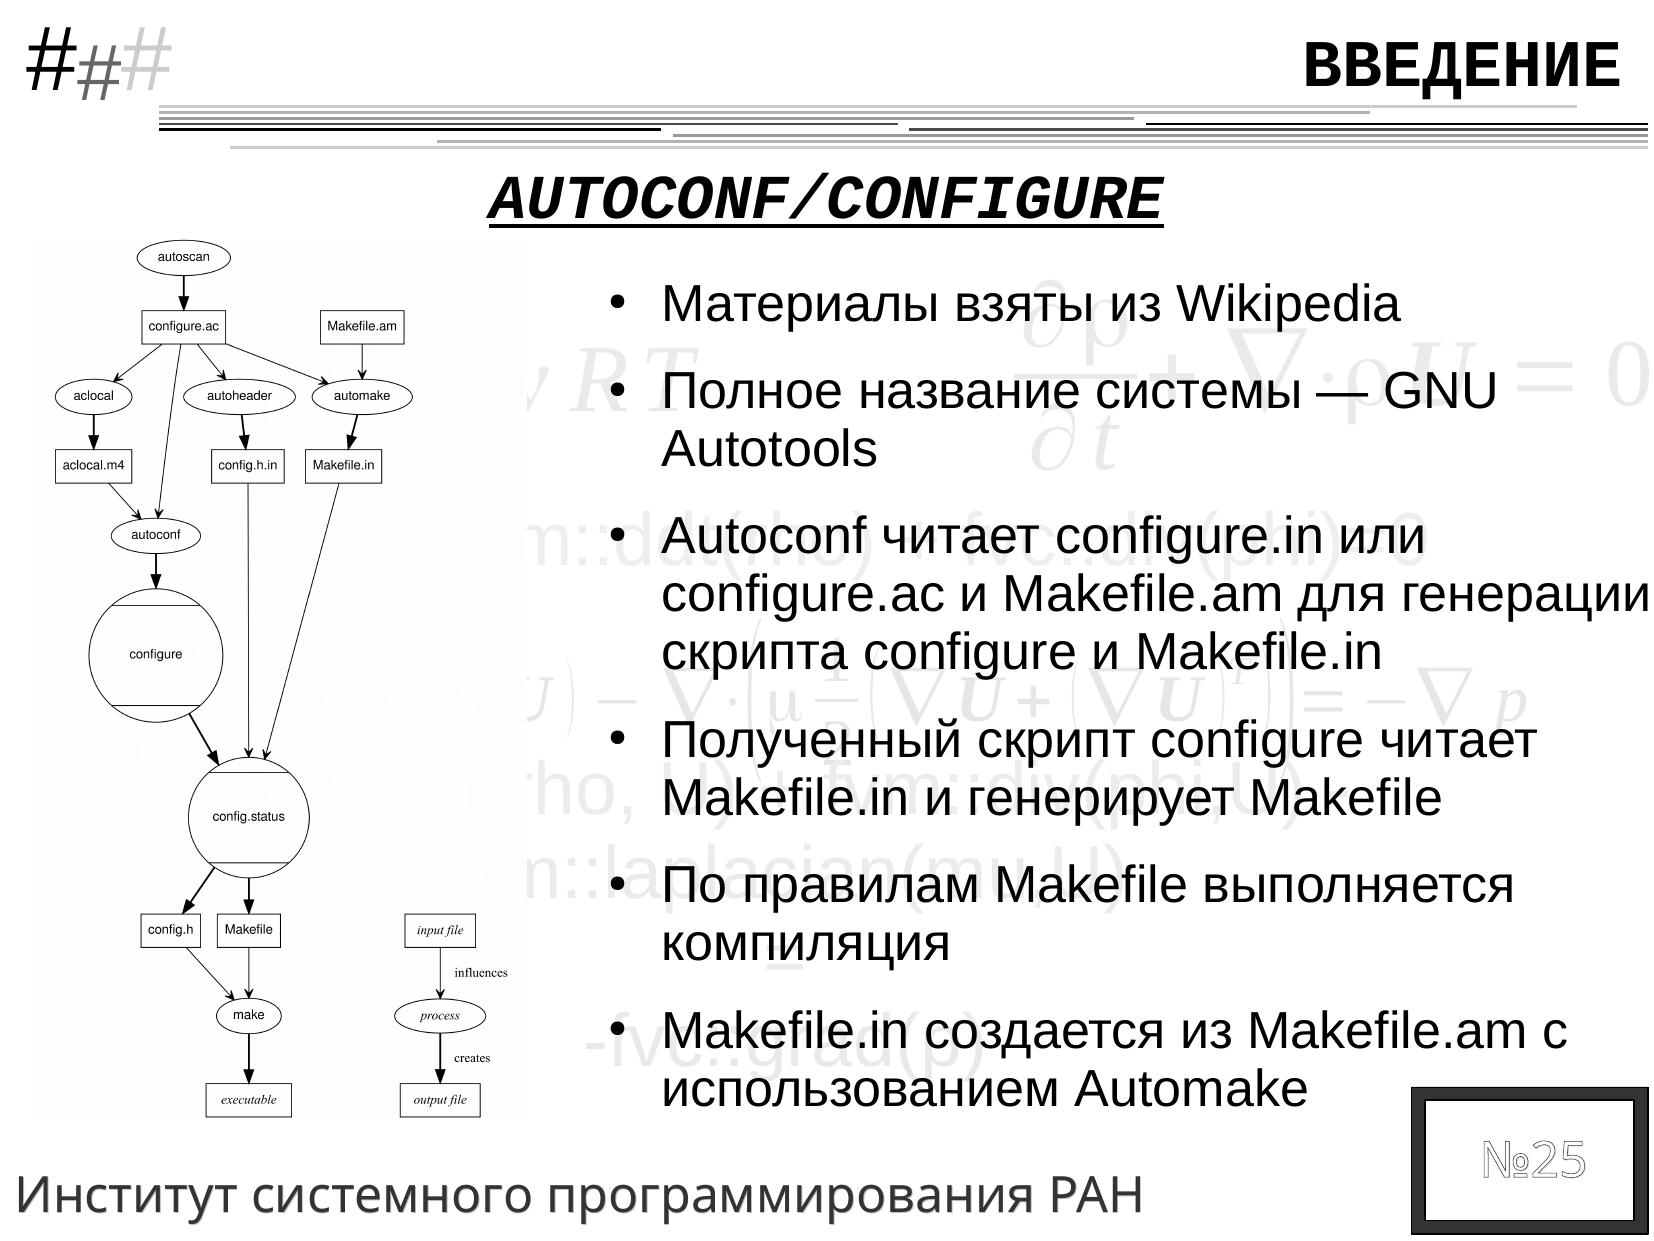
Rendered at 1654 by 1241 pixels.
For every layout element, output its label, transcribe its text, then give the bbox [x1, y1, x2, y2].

picture [29, 236, 527, 1123]
list Материалы взяты из Wikipedia Полное название системы — GNU Autotools Autoconf читает configure.in или configure.ac и Makefile.am для генерации скрипта configure и Makefile.in Полученный скрипт configure читает Makefile.in и генерирует Makefile По правилам Makefile выполняется компиляция Makefile.in создается из Makefile.am с использованием Automake [590, 274, 1654, 1112]
title AUTOCONF/CONFIGURE [0, 147, 1654, 257]
